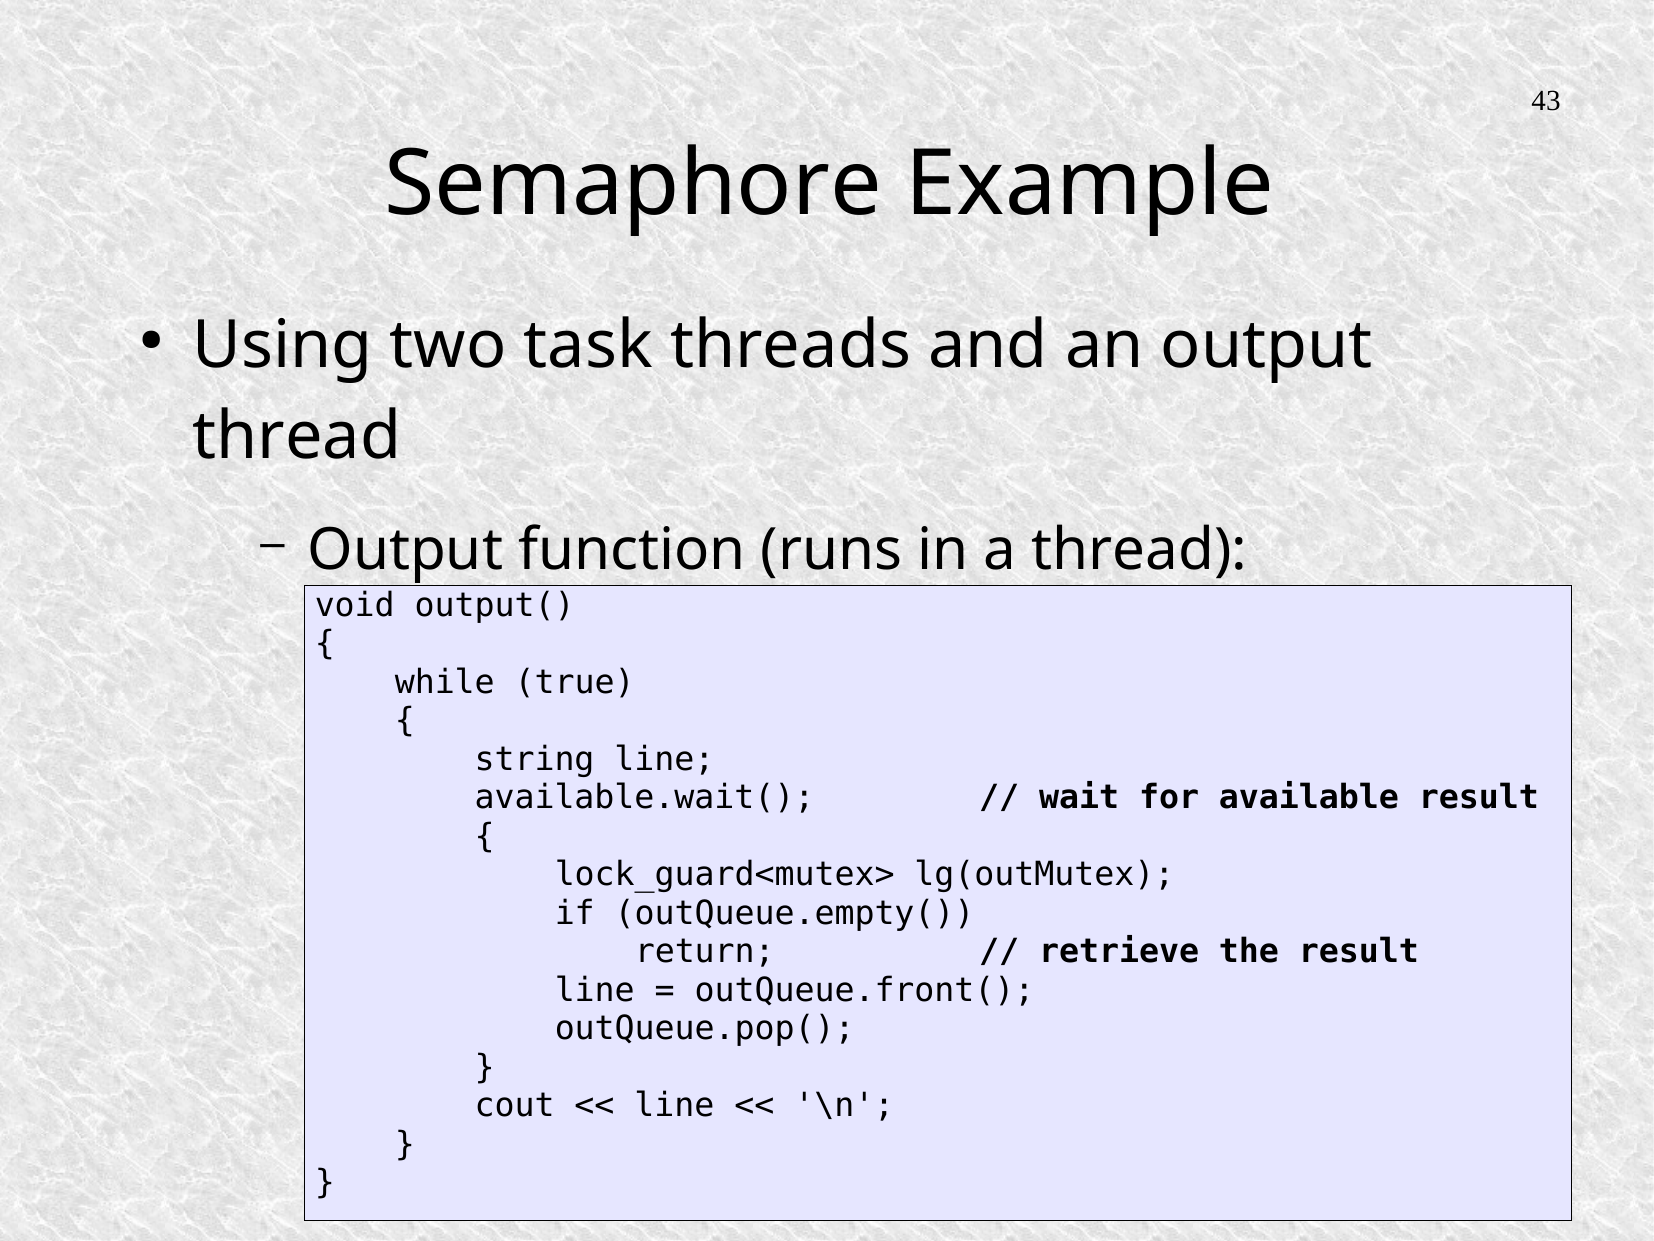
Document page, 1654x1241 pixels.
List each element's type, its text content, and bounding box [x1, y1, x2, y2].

title Semaphore Example [123, 73, 1536, 284]
list Using two task threads and an output thread Output function (runs in a thread): [121, 296, 1579, 1127]
text_box [304, 1127, 314, 1221]
picture [0, 0, 1654, 1241]
text_box void output() { while (true) { string line; available.wait(); // wait for available result { lock_guard<mutex> lg(outMutex); if (outQueue.empty()) return; // retrieve the result line = outQueue.front(); outQueue.pop(); } cout << line << '\n'; } } [314, 585, 1585, 1241]
